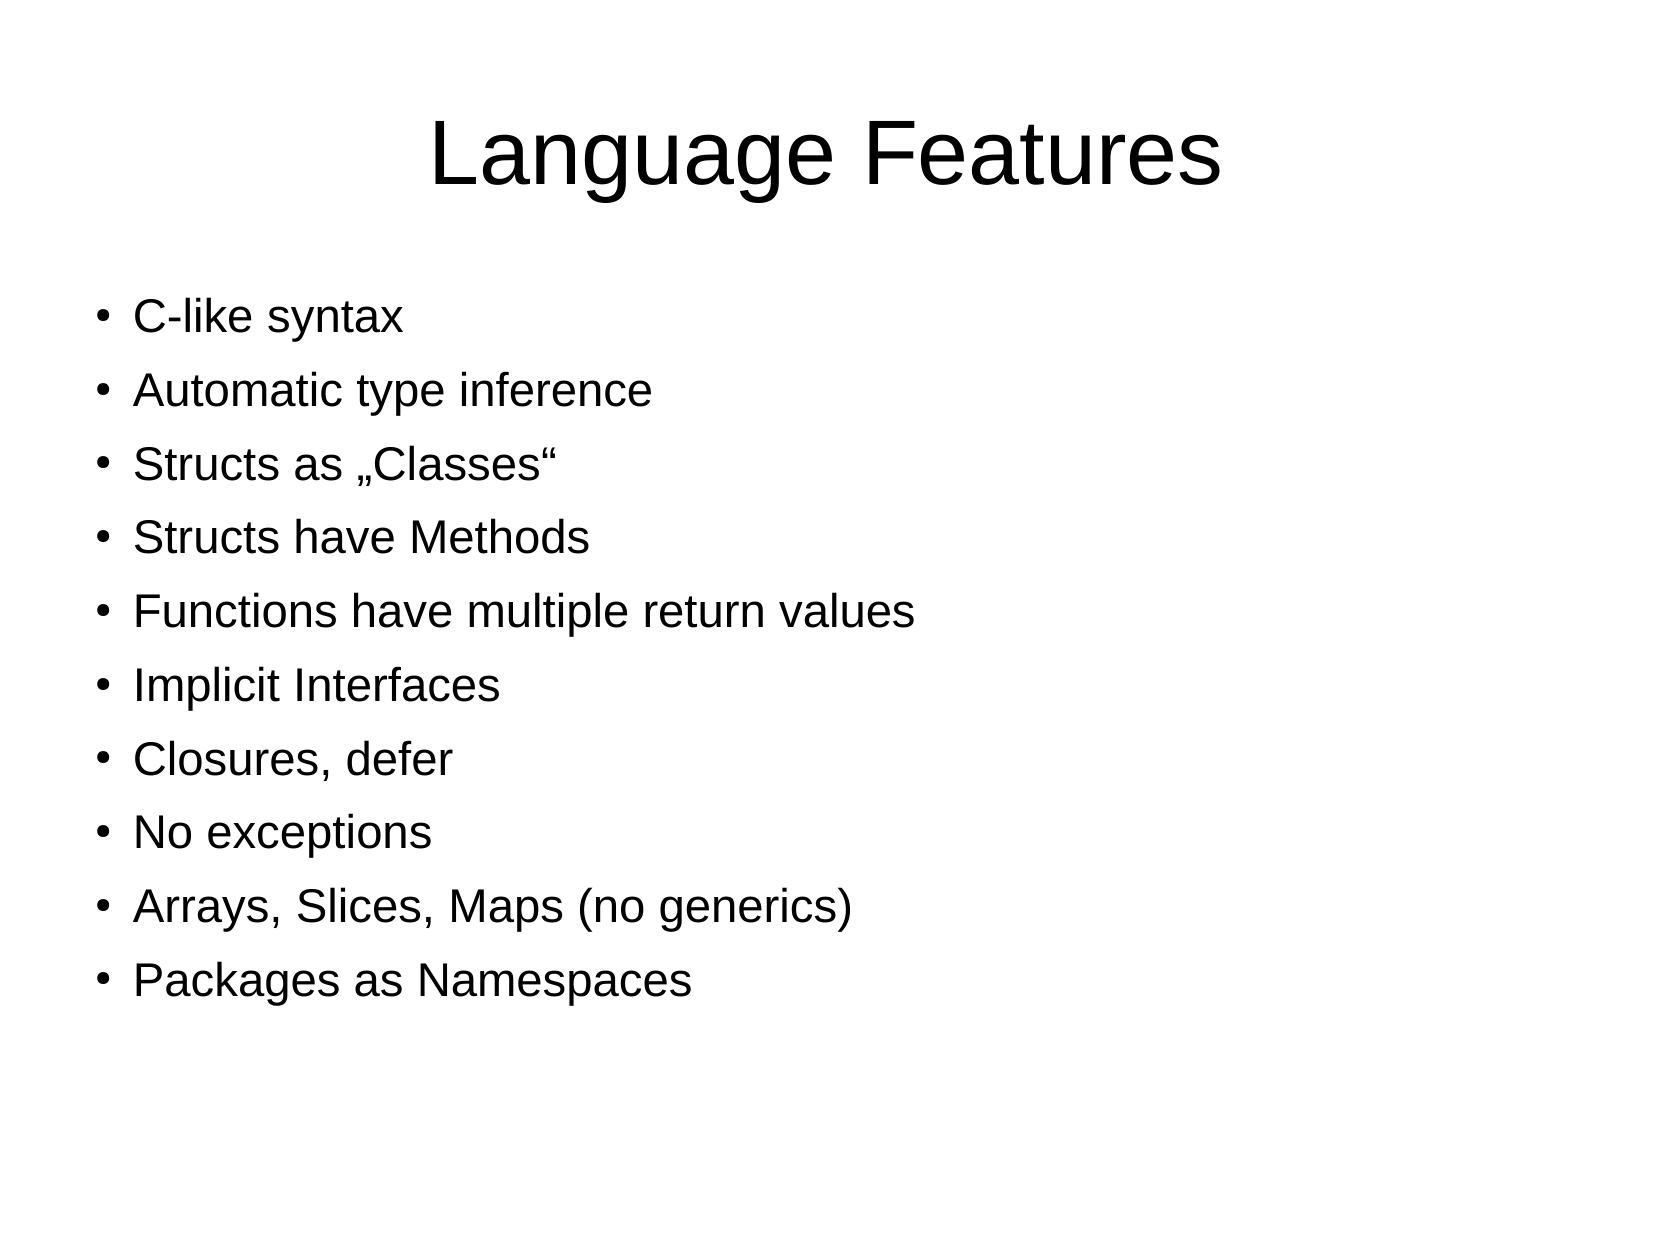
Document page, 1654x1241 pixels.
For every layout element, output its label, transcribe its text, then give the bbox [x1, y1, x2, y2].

list C-like syntax Automatic type inference Structs as „Classes“ Structs have Methods Functions have multiple return values Implicit Interfaces Closures, defer No exceptions Arrays, Slices, Maps (no generics) Packages as Namespaces [82, 290, 1571, 1010]
title Language Features [82, 49, 1571, 257]
